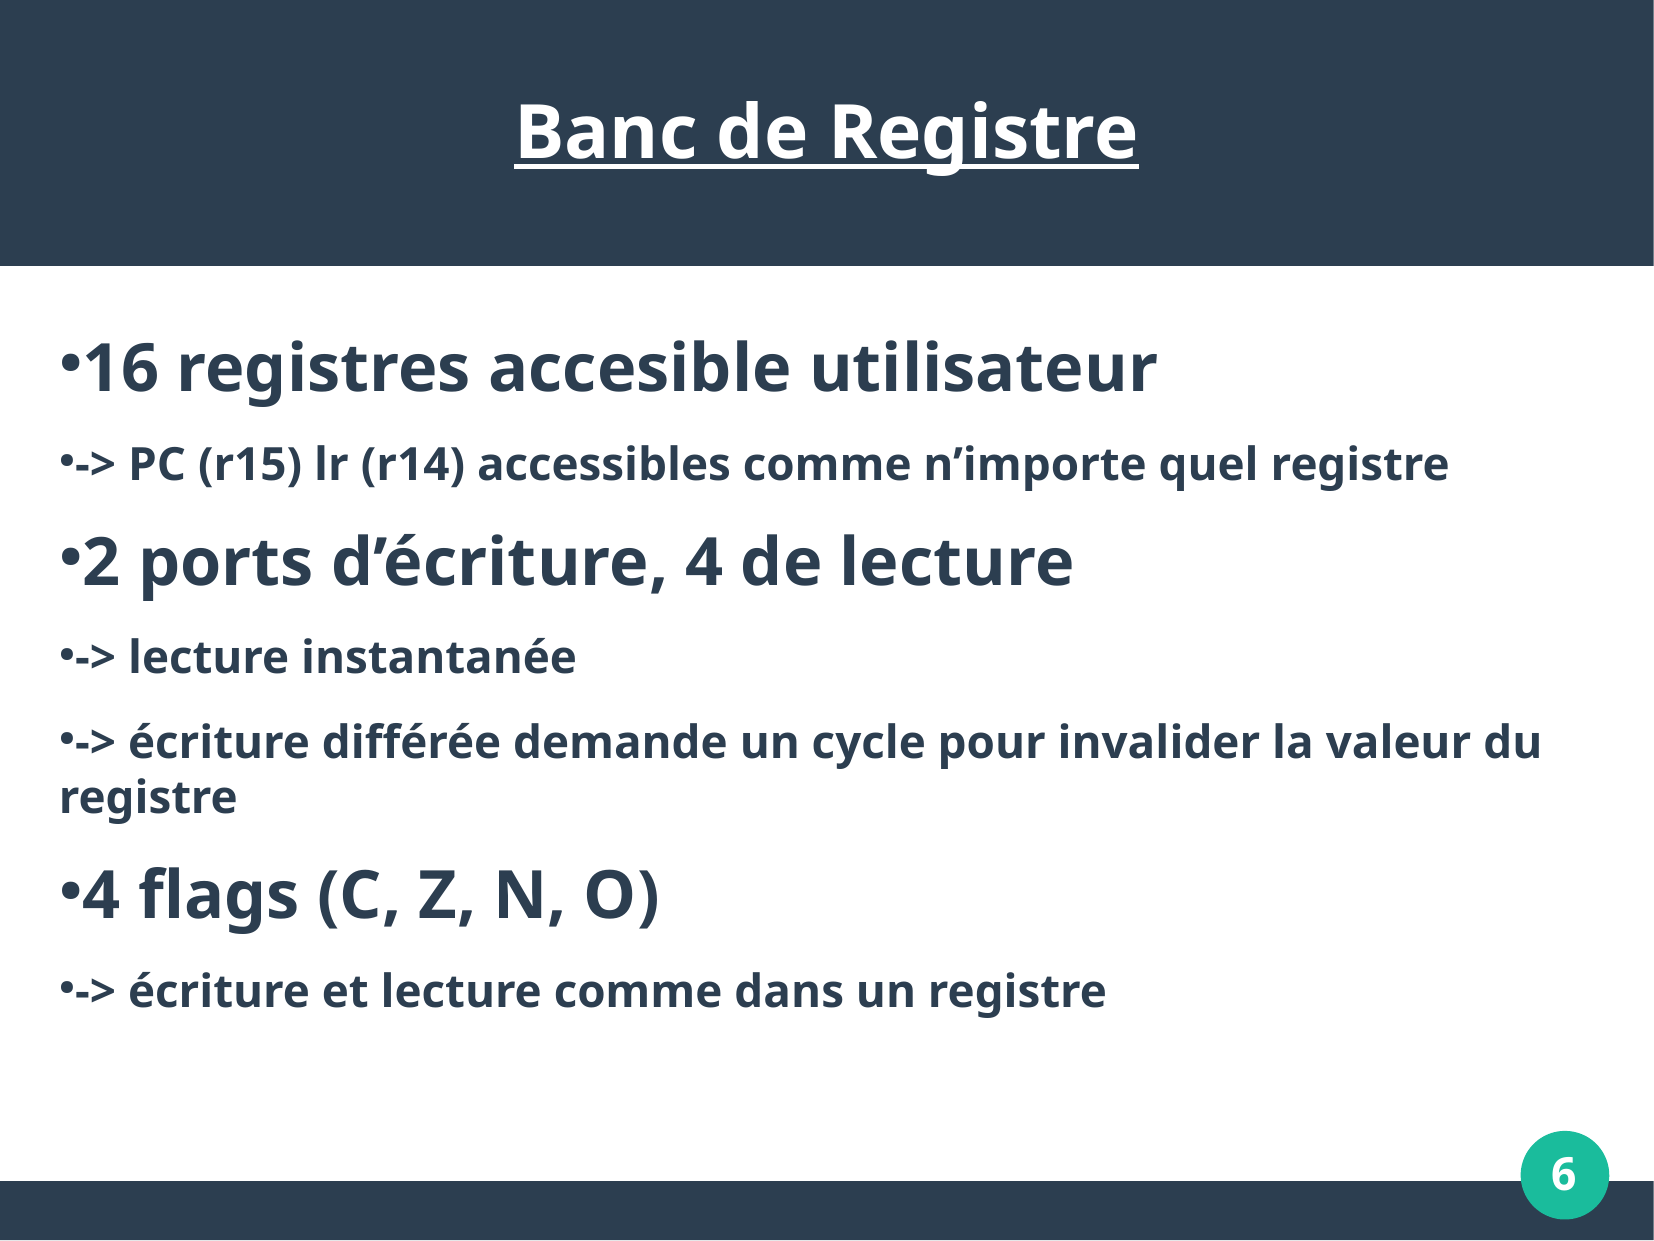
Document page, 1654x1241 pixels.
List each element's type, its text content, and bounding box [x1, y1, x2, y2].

list 16 registres accesible utilisateur -> PC (r15) lr (r14) accessibles comme n’importe quel registre 2 ports d’écriture, 4 de lecture -> lecture instantanée -> écriture différée demande un cycle pour invalider la valeur du registre 4 flags (C, Z, N, O) -> écriture et lecture comme dans un registre [59, 324, 1595, 1152]
text_box 6 [1535, 1133, 1619, 1204]
title Banc de Registre [59, 49, 1595, 207]
